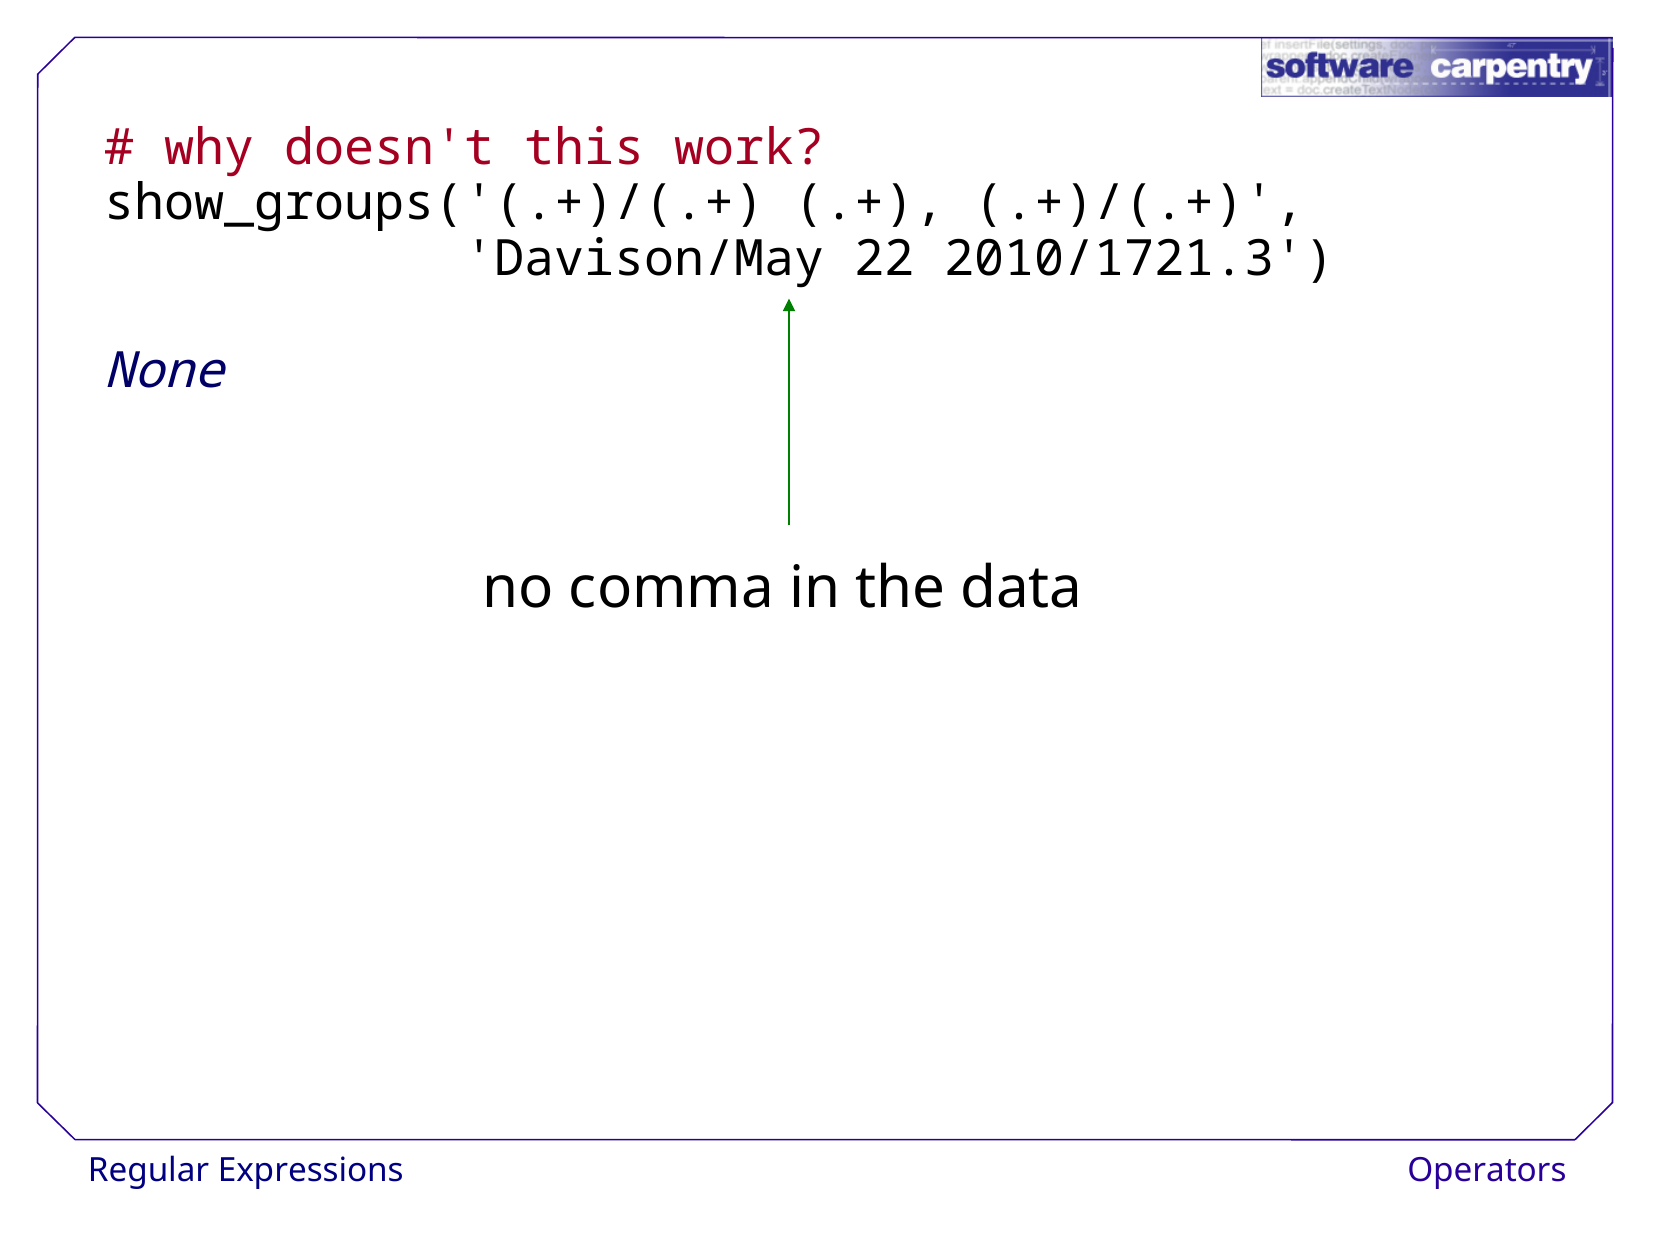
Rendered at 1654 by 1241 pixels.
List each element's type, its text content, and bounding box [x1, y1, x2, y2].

picture [1261, 39, 1613, 97]
text_box # why doesn't this work? show_groups('(.+)/(.+) (.+), (.+)/(.+)', 'Davison/May 22 2010/1721.3') None [89, 112, 1512, 1074]
